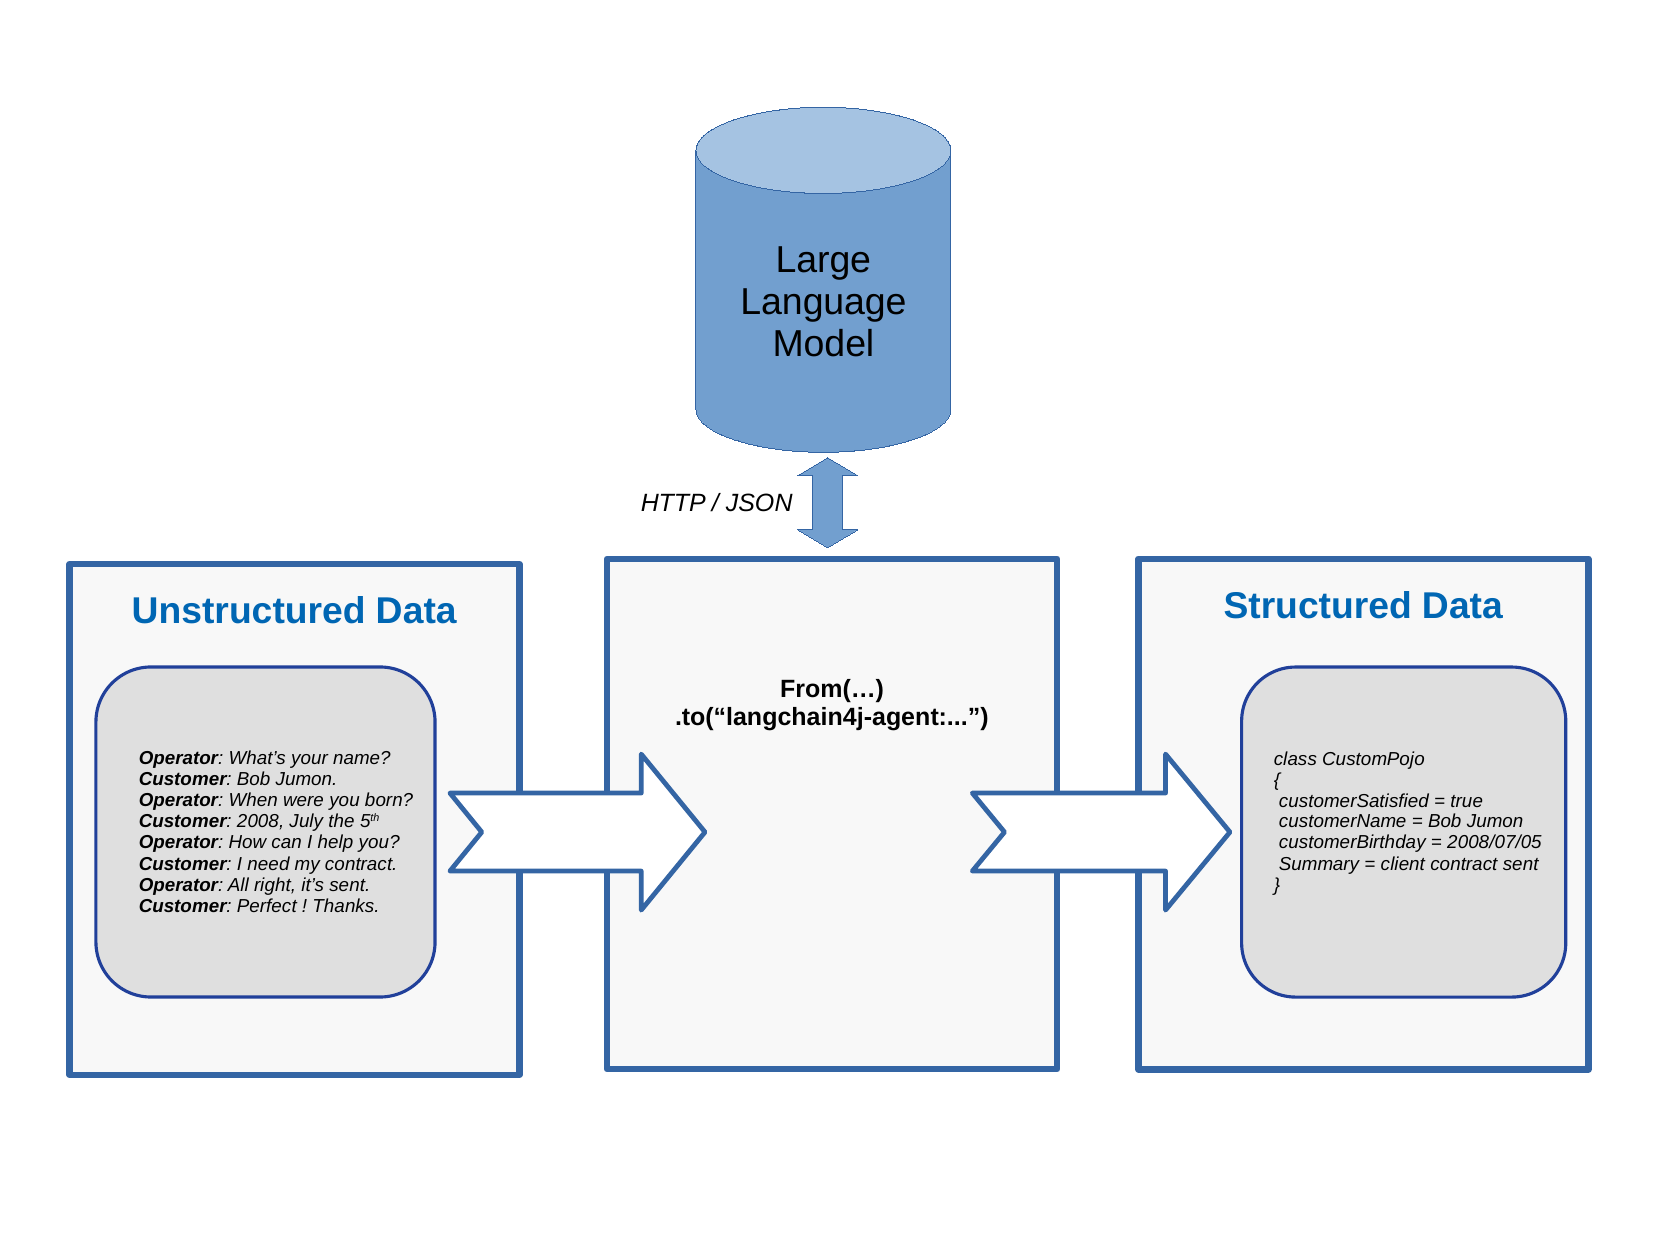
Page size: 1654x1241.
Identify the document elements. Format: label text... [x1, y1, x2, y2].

text_box Large Language Model [695, 151, 951, 453]
text_box class CustomPojo { customerSatisfied = true customerName = Bob Jumon customerBirthday = 2008/07/05 Summary = client contract sent } [1241, 667, 1566, 998]
text_box [972, 754, 1230, 911]
text_box From(…) .to(“langchain4j-agent:...”) [607, 558, 1058, 1070]
text_box [449, 754, 706, 911]
text_box HTTP / JSON [797, 457, 858, 548]
text_box Unstructured Data [69, 564, 520, 1075]
text_box Operator: What’s your name? Customer: Bob Jumon. Operator: When were you born? Customer: 2008, July the 5th Operator: How can I help you? Customer: I need my contract. Operator: All right, it’s sent. Customer: Perfect ! Thanks. [95, 666, 436, 998]
text_box Structured Data [1138, 558, 1589, 1070]
